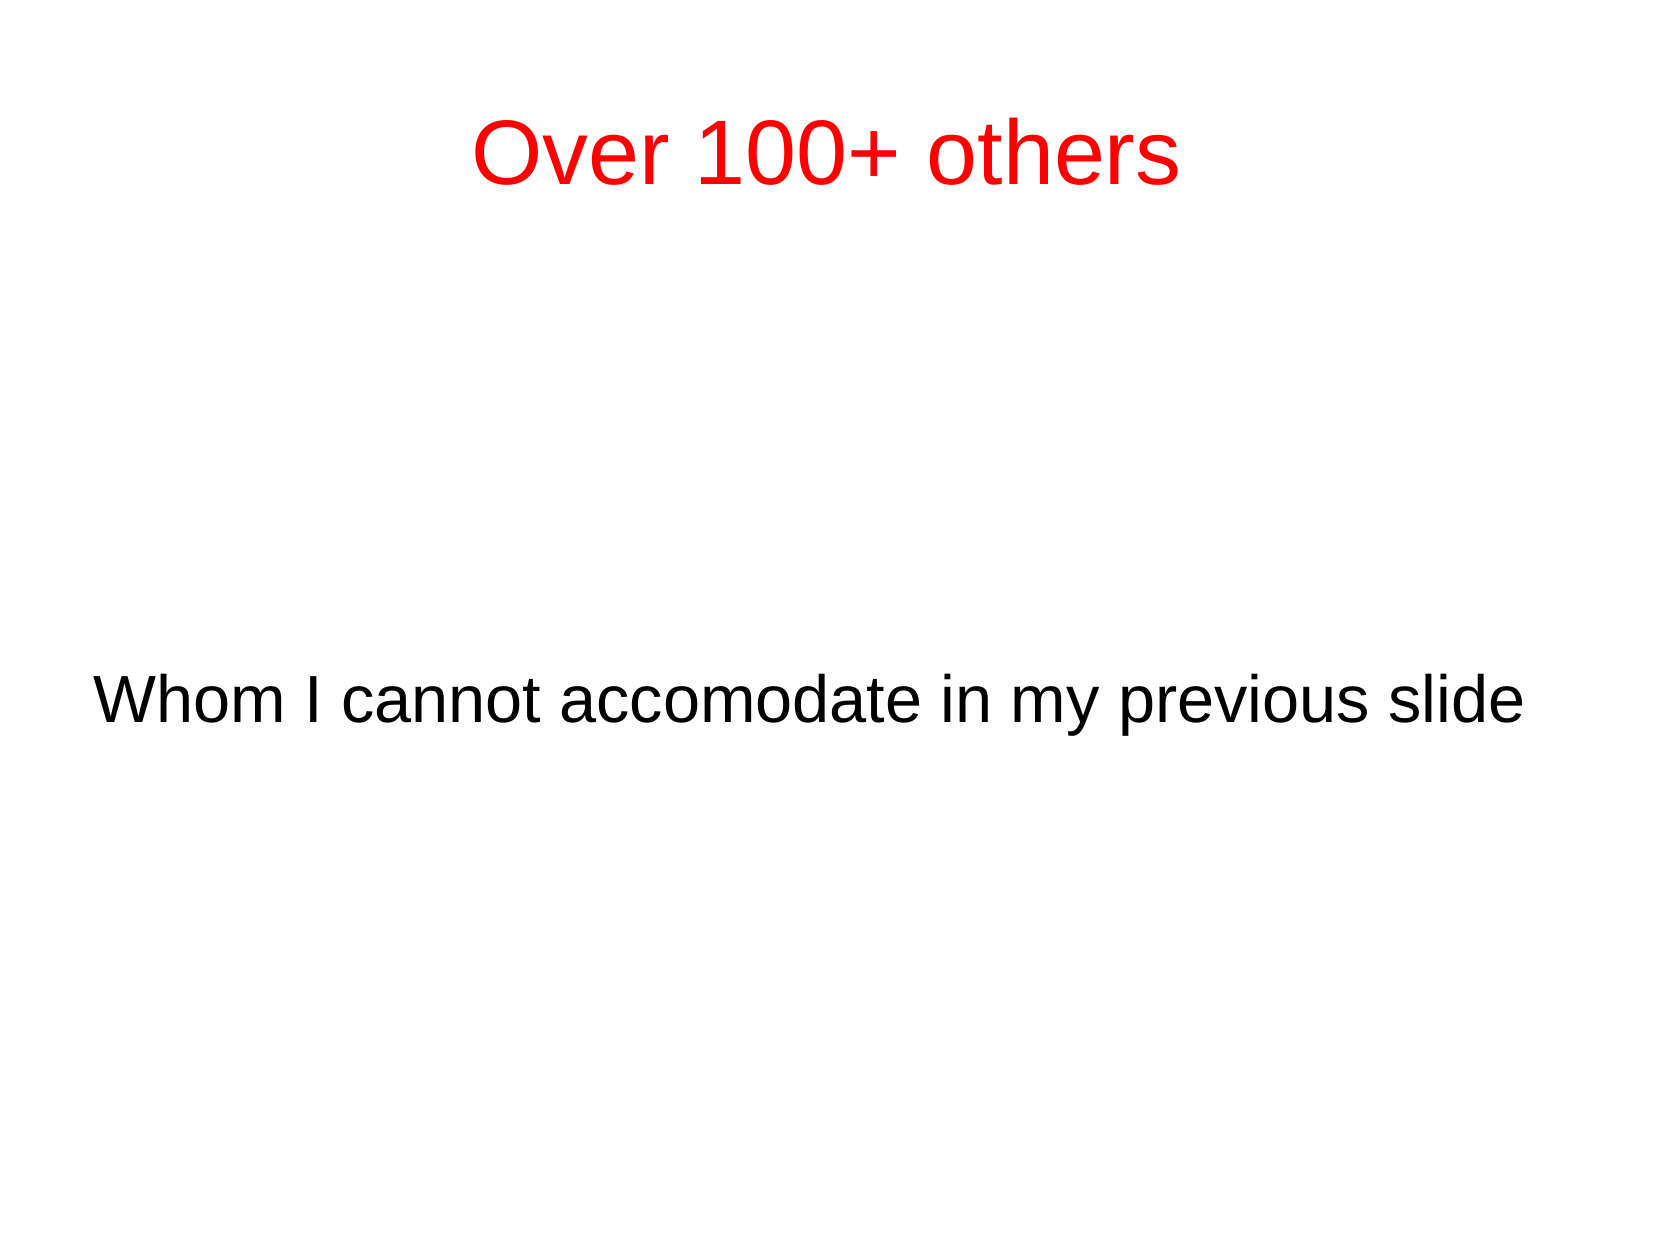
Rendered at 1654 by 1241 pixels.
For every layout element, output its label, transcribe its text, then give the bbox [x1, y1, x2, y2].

title Over 100+ others [82, 56, 1571, 250]
subtitle Whom I cannot accomodate in my previous slide [82, 297, 1538, 1102]
